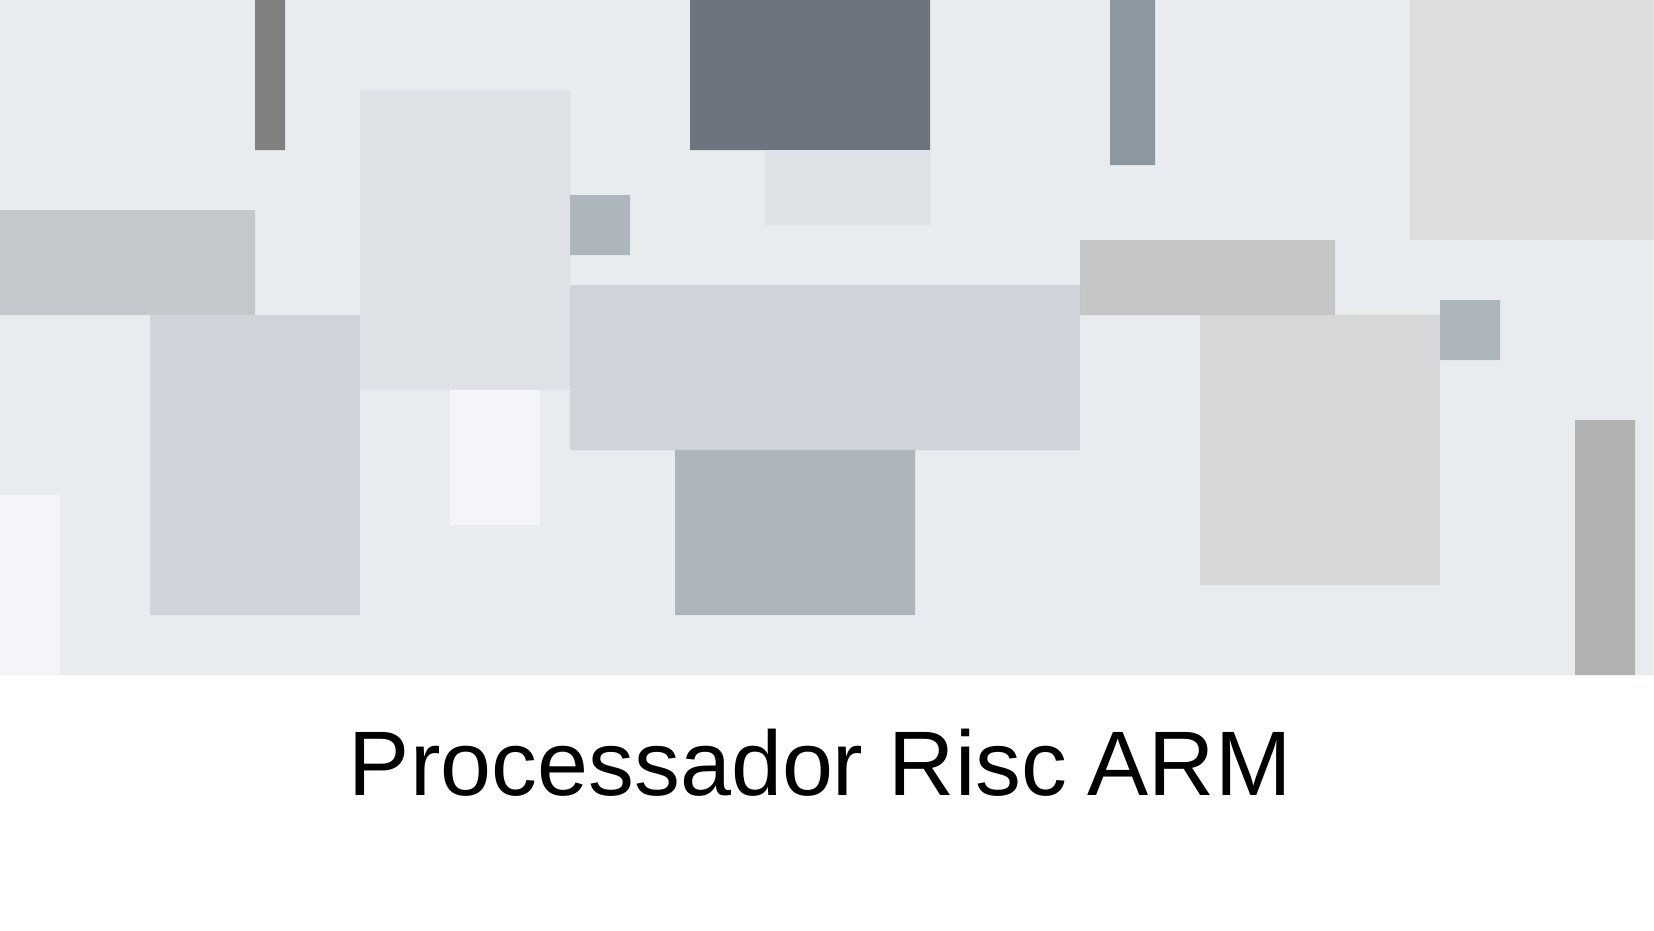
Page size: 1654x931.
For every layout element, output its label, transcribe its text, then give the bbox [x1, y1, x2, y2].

title Processador Risc ARM [76, 685, 1565, 841]
